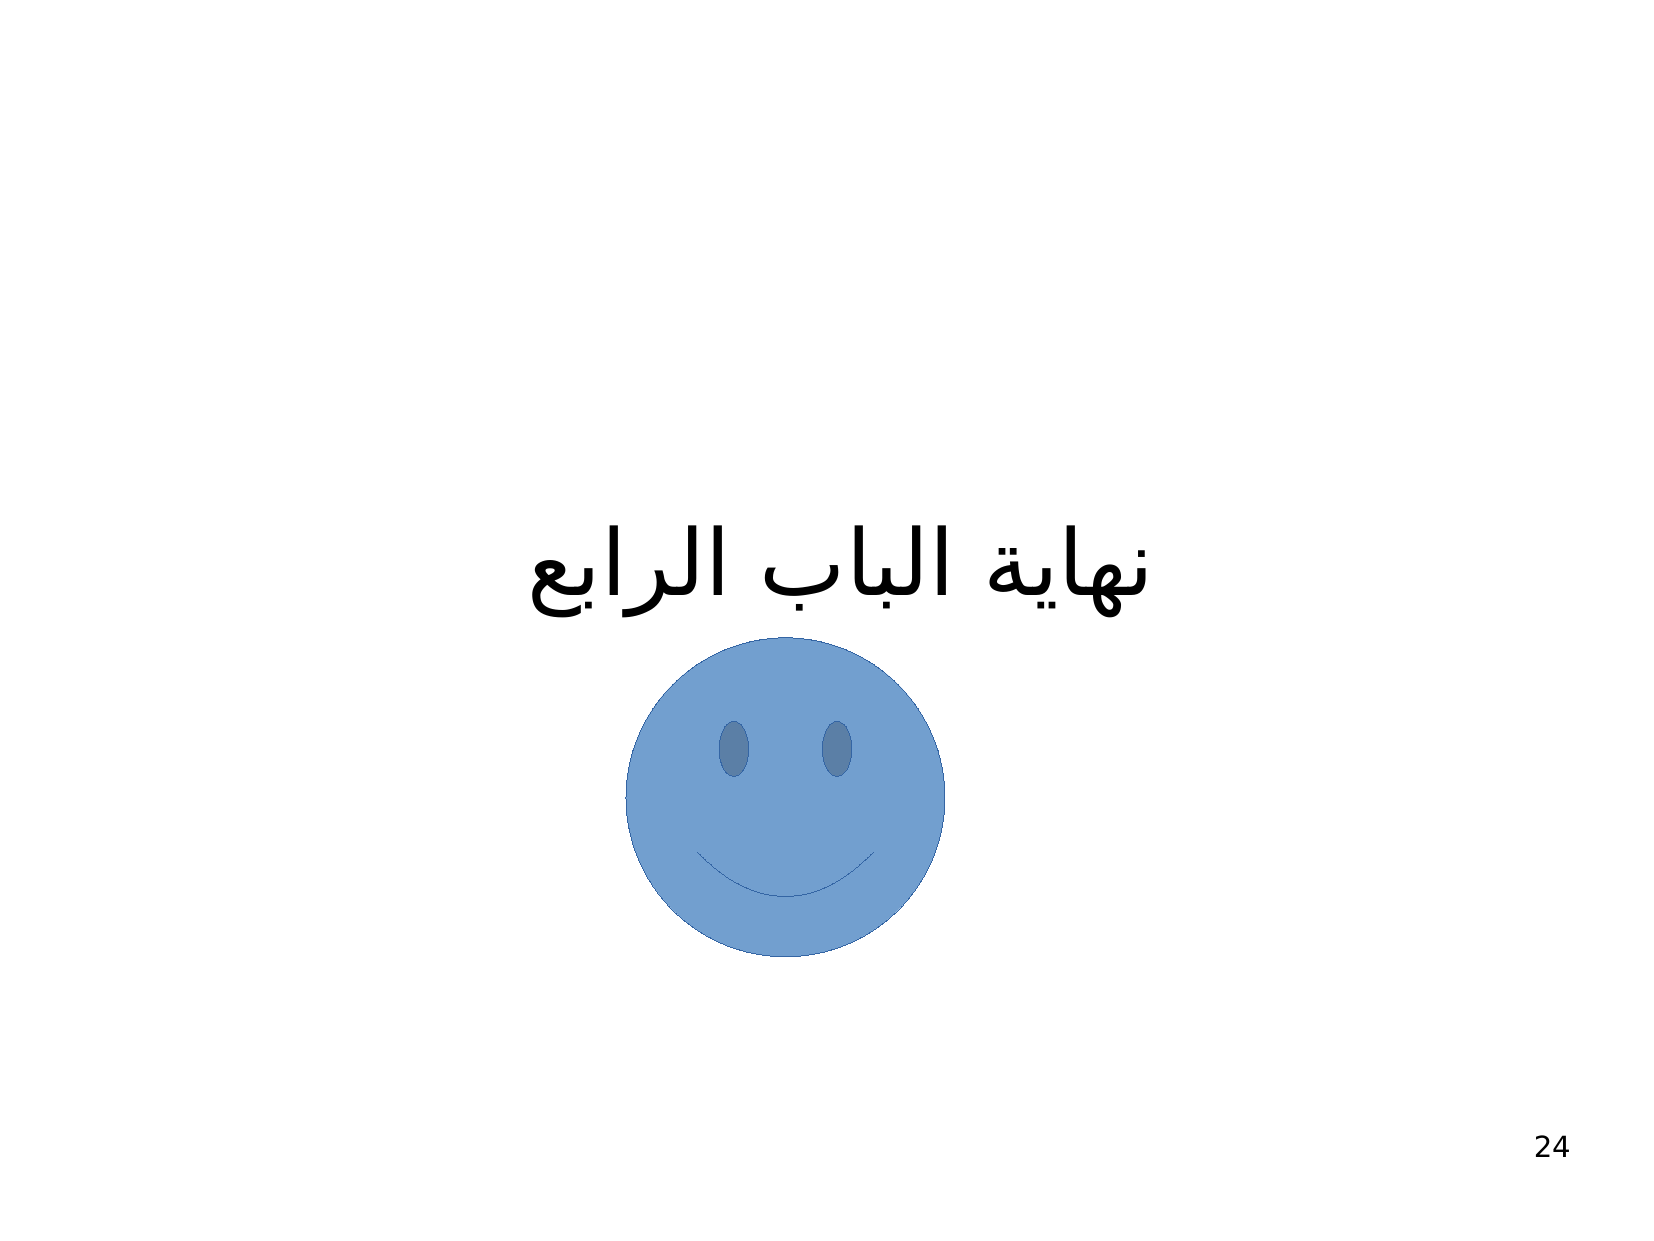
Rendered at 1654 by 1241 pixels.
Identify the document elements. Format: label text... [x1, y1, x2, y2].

text_box [625, 637, 945, 957]
title نهاية الباب الرابع [82, 506, 1571, 728]
